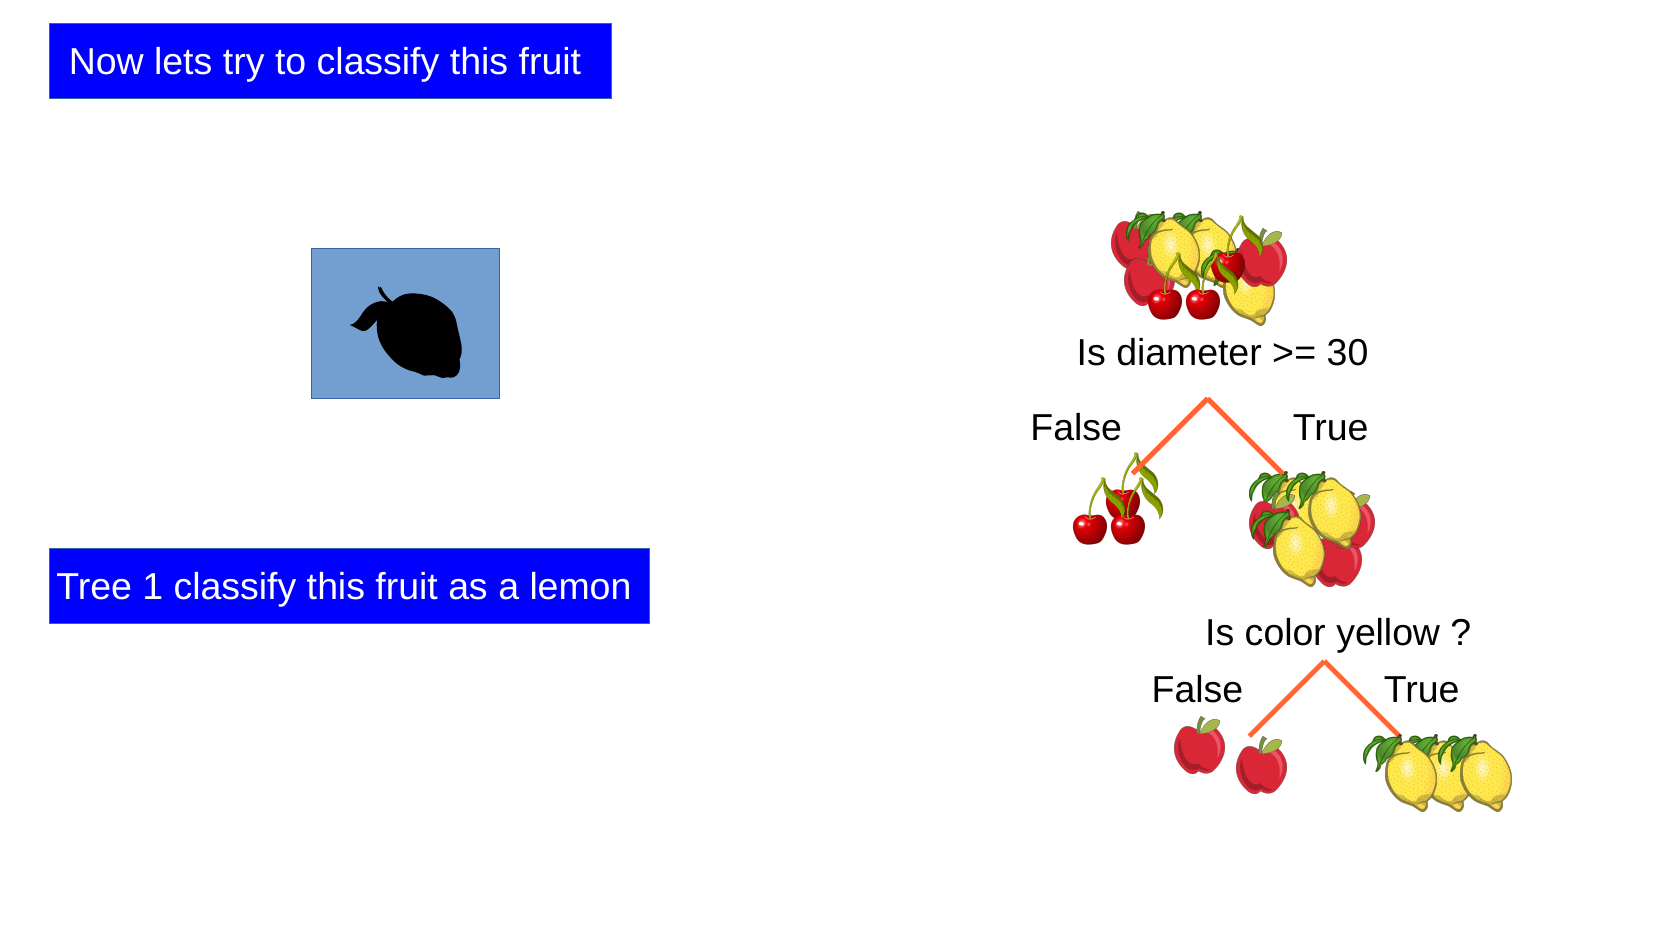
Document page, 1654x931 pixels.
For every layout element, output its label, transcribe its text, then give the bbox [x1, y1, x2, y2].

text_box Is color yellow ? [1190, 604, 1487, 662]
picture [1111, 211, 1287, 323]
text_box Is diameter >= 30 [1061, 323, 1384, 381]
picture [1363, 734, 1512, 812]
text_box True [1369, 661, 1475, 718]
text_box Tree 1 classify this fruit as a lemon [49, 548, 650, 624]
picture [1061, 448, 1175, 549]
text_box True [1278, 398, 1384, 456]
picture [1236, 736, 1287, 794]
text_box False [1136, 661, 1258, 718]
picture [1249, 471, 1375, 587]
text_box False [1015, 398, 1137, 456]
picture [349, 286, 462, 379]
text_box [311, 248, 500, 399]
picture [1174, 718, 1225, 774]
text_box Now lets try to classify this fruit [49, 23, 612, 99]
